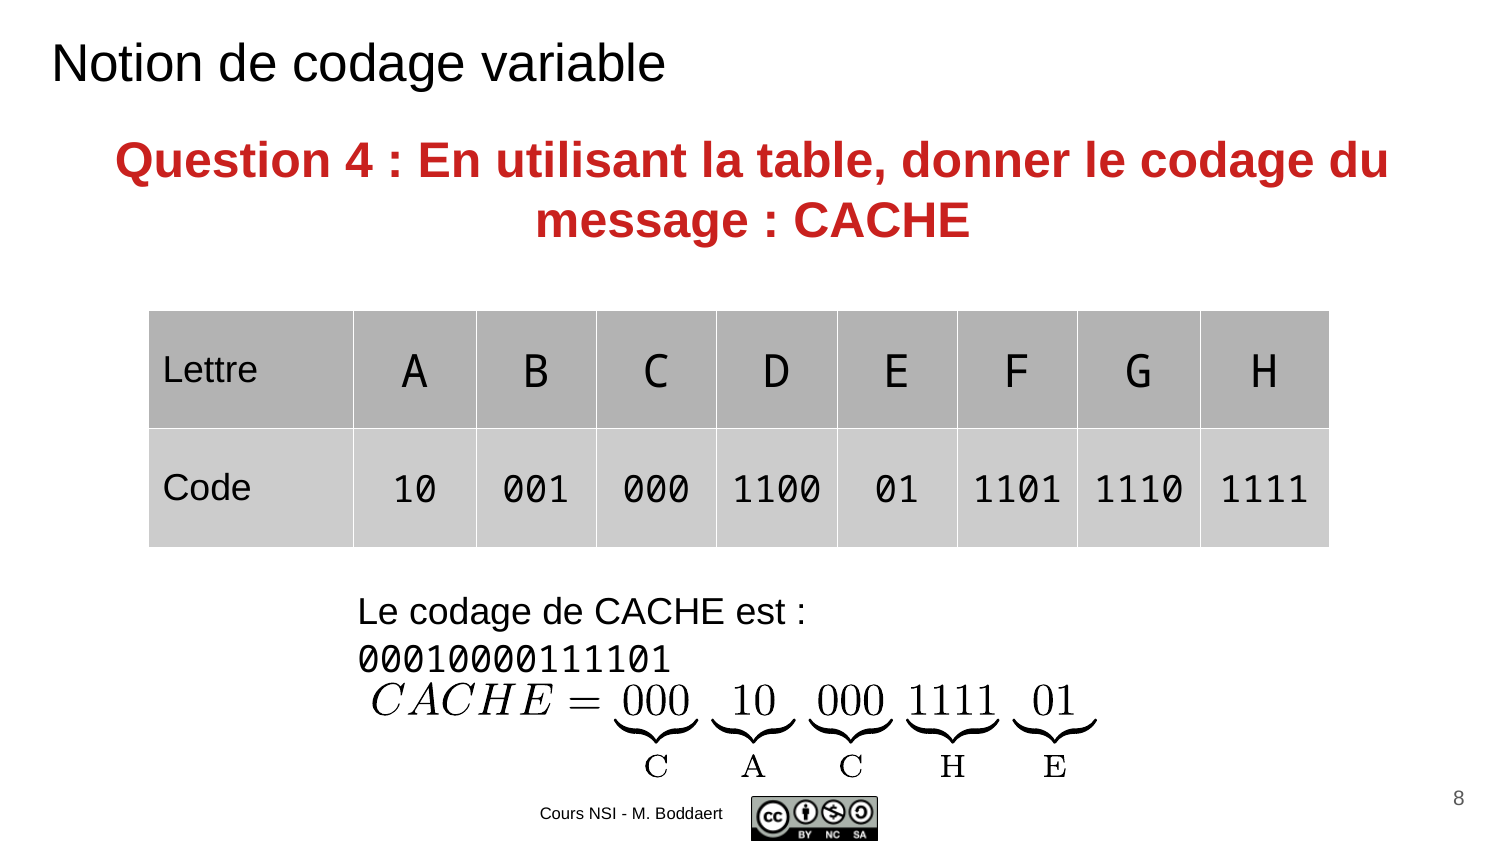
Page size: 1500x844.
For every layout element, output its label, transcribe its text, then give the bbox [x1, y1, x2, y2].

table_header A [354, 311, 476, 428]
table_cell 1101 [958, 429, 1077, 547]
table_cell 10 [354, 429, 476, 547]
table_header E [838, 311, 957, 428]
table_cell 001 [477, 429, 596, 547]
table_cell 1110 [1078, 429, 1200, 547]
table_header H [1201, 311, 1329, 428]
text_box Le codage de CACHE est : 00010000111101 [342, 583, 1134, 650]
table_cell 1100 [717, 429, 837, 547]
table_cell Code [149, 429, 353, 547]
table_header B [477, 311, 596, 428]
table_cell 01 [838, 429, 957, 547]
table_header C [597, 311, 716, 428]
table_cell 1111 [1201, 429, 1329, 547]
text_box [372, 682, 1097, 778]
slide_number <numéro> [1389, 764, 1480, 830]
text_box Question 4 : En utilisant la table, donner le codage du message : CACHE [29, 120, 1477, 502]
table_header F [958, 311, 1077, 428]
table_header D [717, 311, 837, 428]
table_header G [1078, 311, 1200, 428]
table_cell 000 [597, 429, 716, 547]
title Notion de codage variable [51, 13, 1449, 108]
picture [751, 796, 878, 841]
table_header Lettre [149, 311, 353, 428]
